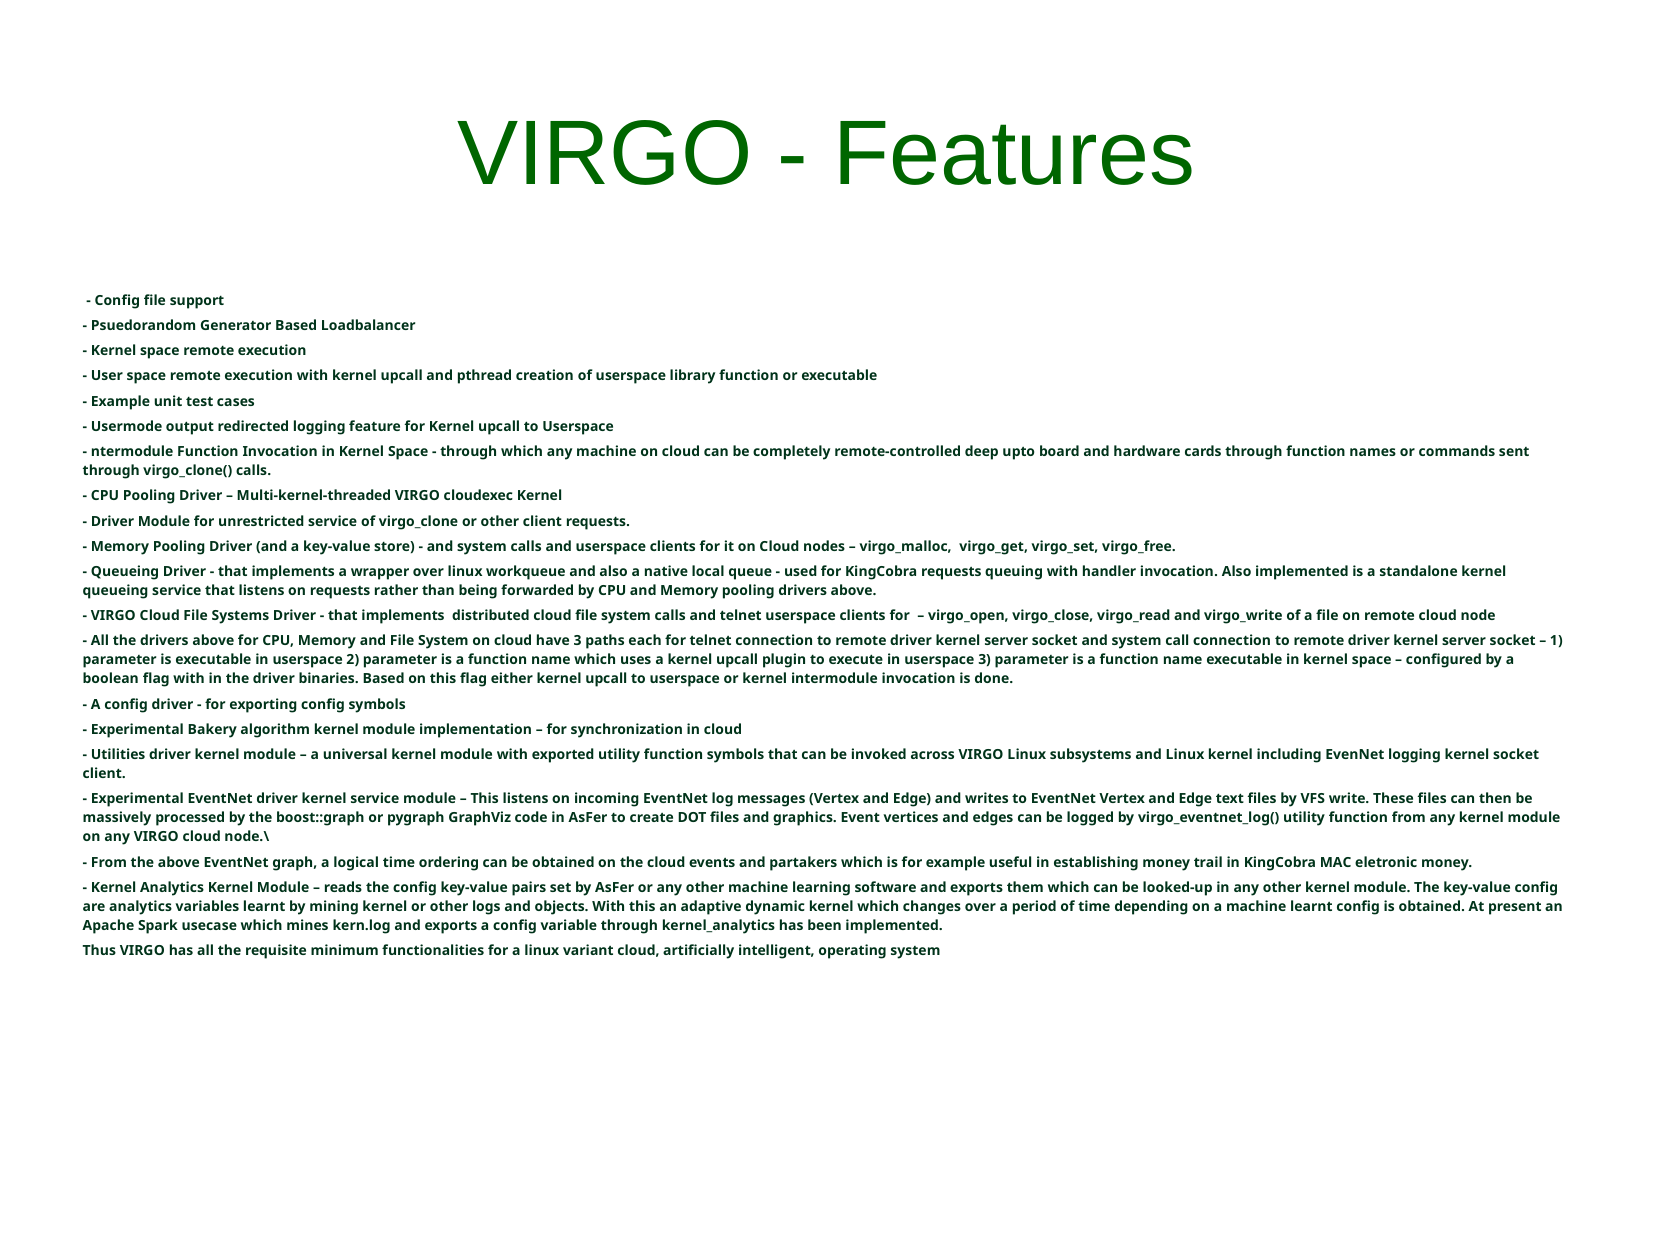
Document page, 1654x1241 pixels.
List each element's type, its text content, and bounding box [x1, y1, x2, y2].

list - Config file support - Psuedorandom Generator Based Loadbalancer - Kernel space remote execution - User space remote execution with kernel upcall and pthread creation of userspace library function or executable - Example unit test cases - Usermode output redirected logging feature for Kernel upcall to Userspace - ntermodule Function Invocation in Kernel Space - through which any machine on cloud can be completely remote-controlled deep upto board and hardware cards through function names or commands sent through virgo_clone() calls. - CPU Pooling Driver – Multi-kernel-threaded VIRGO cloudexec Kernel - Driver Module for unrestricted service of virgo_clone or other client requests. - Memory Pooling Driver (and a key-value store) - and system calls and userspace clients for it on Cloud nodes – virgo_malloc, virgo_get, virgo_set, virgo_free. - Queueing Driver - that implements a wrapper over linux workqueue and also a native local queue - used for KingCobra requests queuing with handler invocation. Also implemented is a standalone kernel queueing service that listens on requests rather than being forwarded by CPU and Memory pooling drivers above. - VIRGO Cloud File Systems Driver - that implements distributed cloud file system calls and telnet userspace clients for – virgo_open, virgo_close, virgo_read and virgo_write of a file on remote cloud node - All the drivers above for CPU, Memory and File System on cloud have 3 paths each for telnet connection to remote driver kernel server socket and system call connection to remote driver kernel server socket – 1) parameter is executable in userspace 2) parameter is a function name which uses a kernel upcall plugin to execute in userspace 3) parameter is a function name executable in kernel space – configured by a boolean flag with in the driver binaries. Based on this flag either kernel upcall to userspace or kernel intermodule invocation is done. - A config driver - for exporting config symbols - Experimental Bakery algorithm kernel module implementation – for synchronization in cloud - Utilities driver kernel module – a universal kernel module with exported utility function symbols that can be invoked across VIRGO Linux subsystems and Linux kernel including EvenNet logging kernel socket client. - Experimental EventNet driver kernel service module – This listens on incoming EventNet log messages (Vertex and Edge) and writes to EventNet Vertex and Edge text files by VFS write. These files can then be massively processed by the boost::graph or pygraph GraphViz code in AsFer to create DOT files and graphics. Event vertices and edges can be logged by virgo_eventnet_log() utility function from any kernel module on any VIRGO cloud node.\ - From the above EventNet graph, a logical time ordering can be obtained on the cloud events and partakers which is for example useful in establishing money trail in KingCobra MAC eletronic money. - Kernel Analytics Kernel Module – reads the config key-value pairs set by AsFer or any other machine learning software and exports them which can be looked-up in any other kernel module. The key-value config are analytics variables learnt by mining kernel or other logs and objects. With this an adaptive dynamic kernel which changes over a period of time depending on a machine learnt config is obtained. At present an Apache Spark usecase which mines kern.log and exports a config variable through kernel_analytics has been implemented. Thus VIRGO has all the requisite minimum functionalities for a linux variant cloud, artificially intelligent, operating system [82, 290, 1571, 1010]
title VIRGO - Features [82, 49, 1571, 257]
